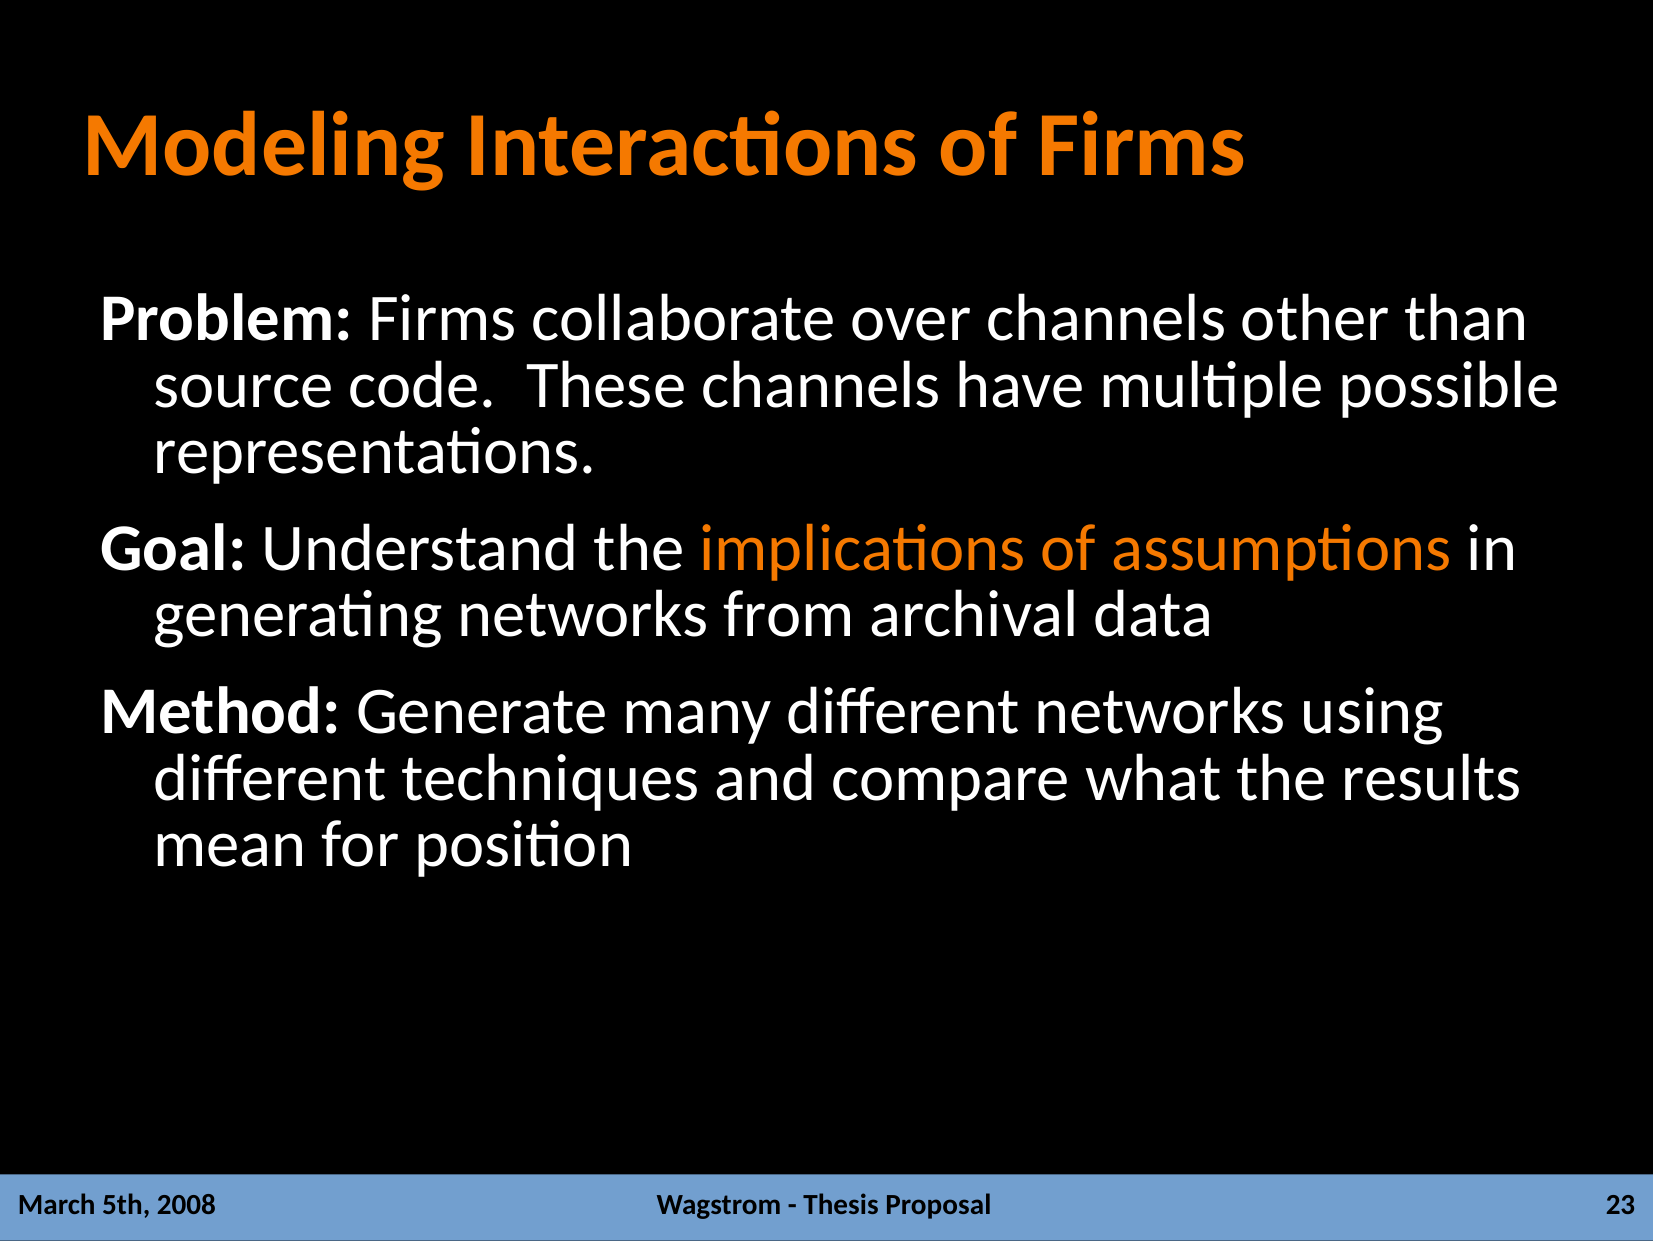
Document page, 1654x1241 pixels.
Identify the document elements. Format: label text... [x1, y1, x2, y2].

title Modeling Interactions of Firms [82, 56, 1571, 250]
list Problem: Firms collaborate over channels other than source code. These channels have multiple possible representations. Goal: Understand the implications of assumptions in generating networks from archival data Method: Generate many different networks using different techniques and compare what the results mean for position [82, 290, 1571, 1095]
